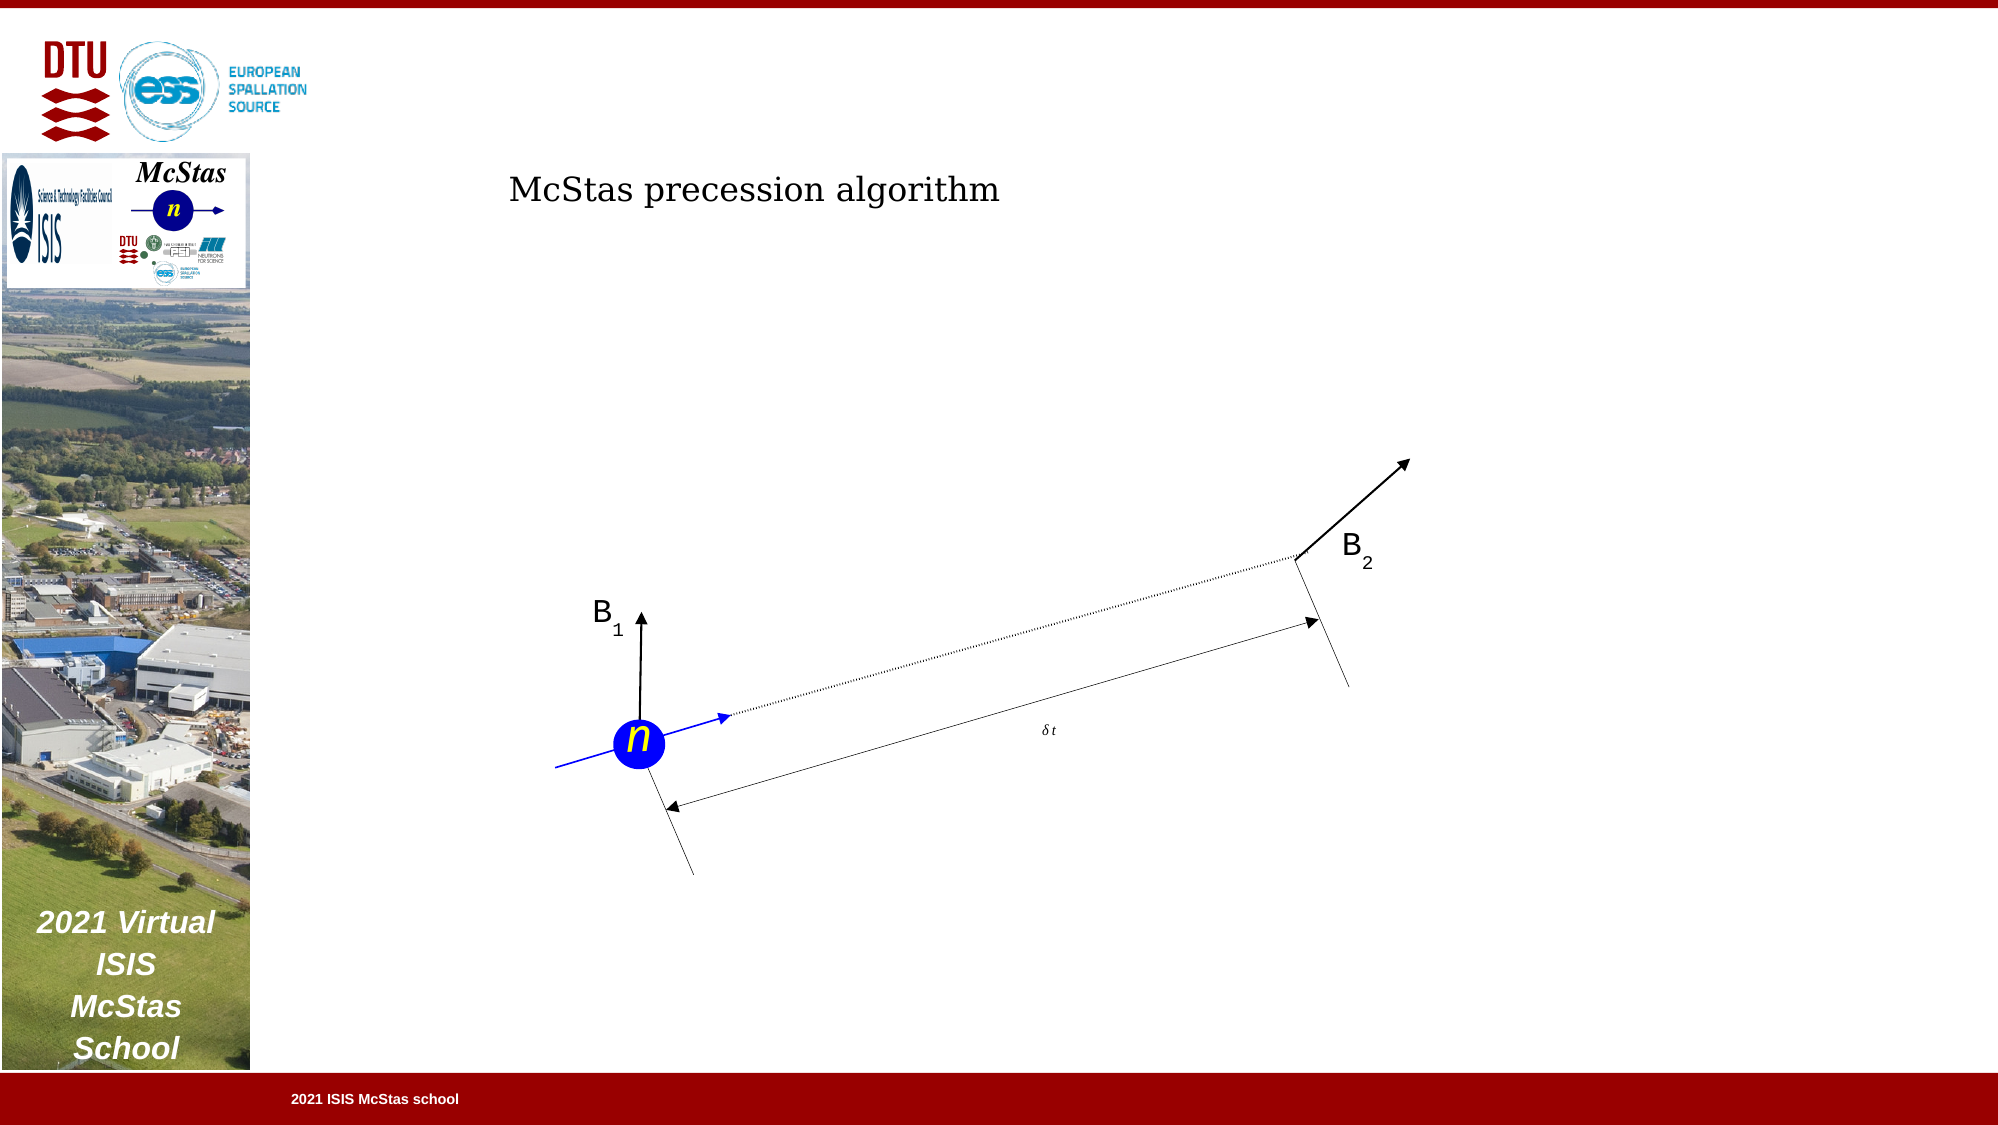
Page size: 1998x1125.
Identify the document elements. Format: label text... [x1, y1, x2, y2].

text_box B1 [587, 583, 706, 646]
text_box B2 [1336, 516, 1455, 579]
chart [1039, 721, 1059, 739]
picture [119, 41, 307, 142]
text_box n [615, 721, 664, 768]
picture [2, 153, 250, 1070]
text_box McStas precession algorithm [508, 168, 1450, 209]
